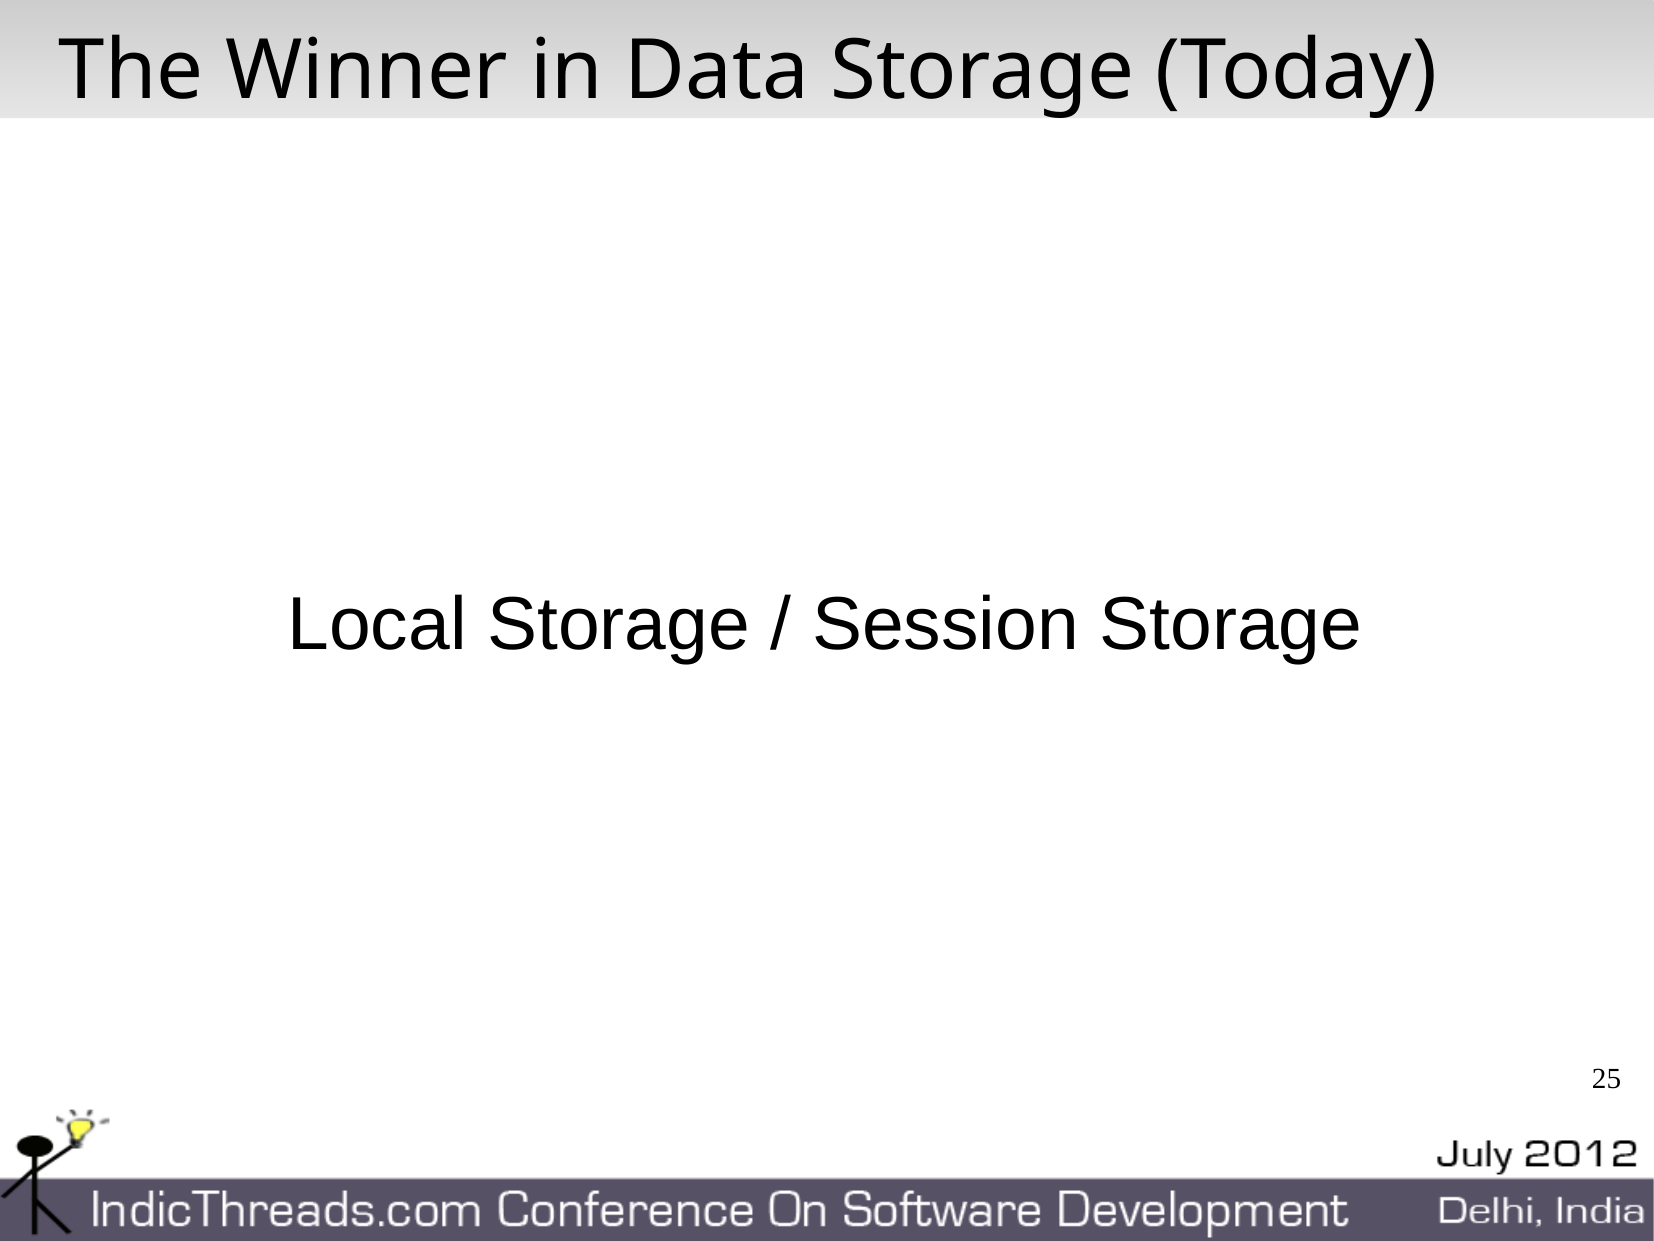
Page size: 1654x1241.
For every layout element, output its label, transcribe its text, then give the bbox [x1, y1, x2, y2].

subtitle Local Storage / Session Storage [59, 153, 1592, 1096]
picture [0, 118, 1654, 1241]
title The Winner in Data Storage (Today) [59, 11, 1592, 116]
